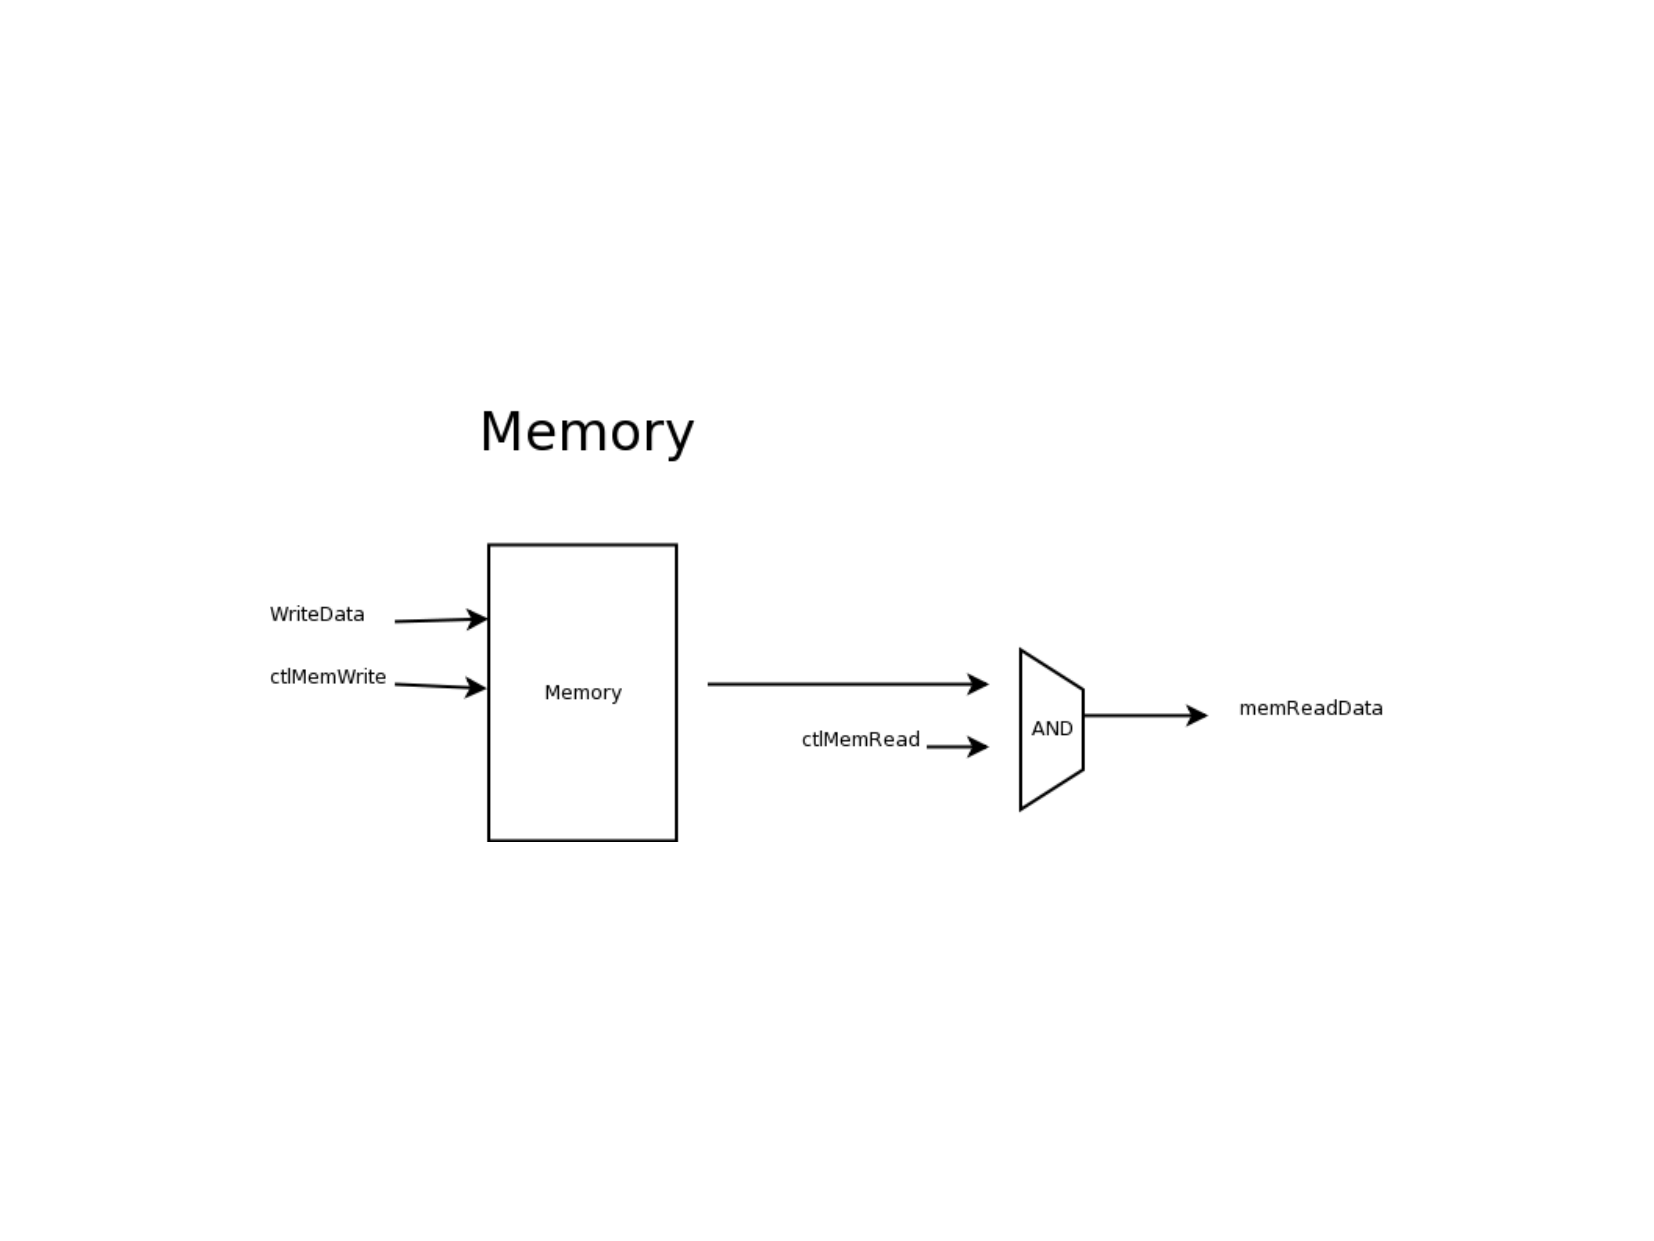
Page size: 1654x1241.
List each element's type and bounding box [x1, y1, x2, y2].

picture [270, 402, 1387, 842]
